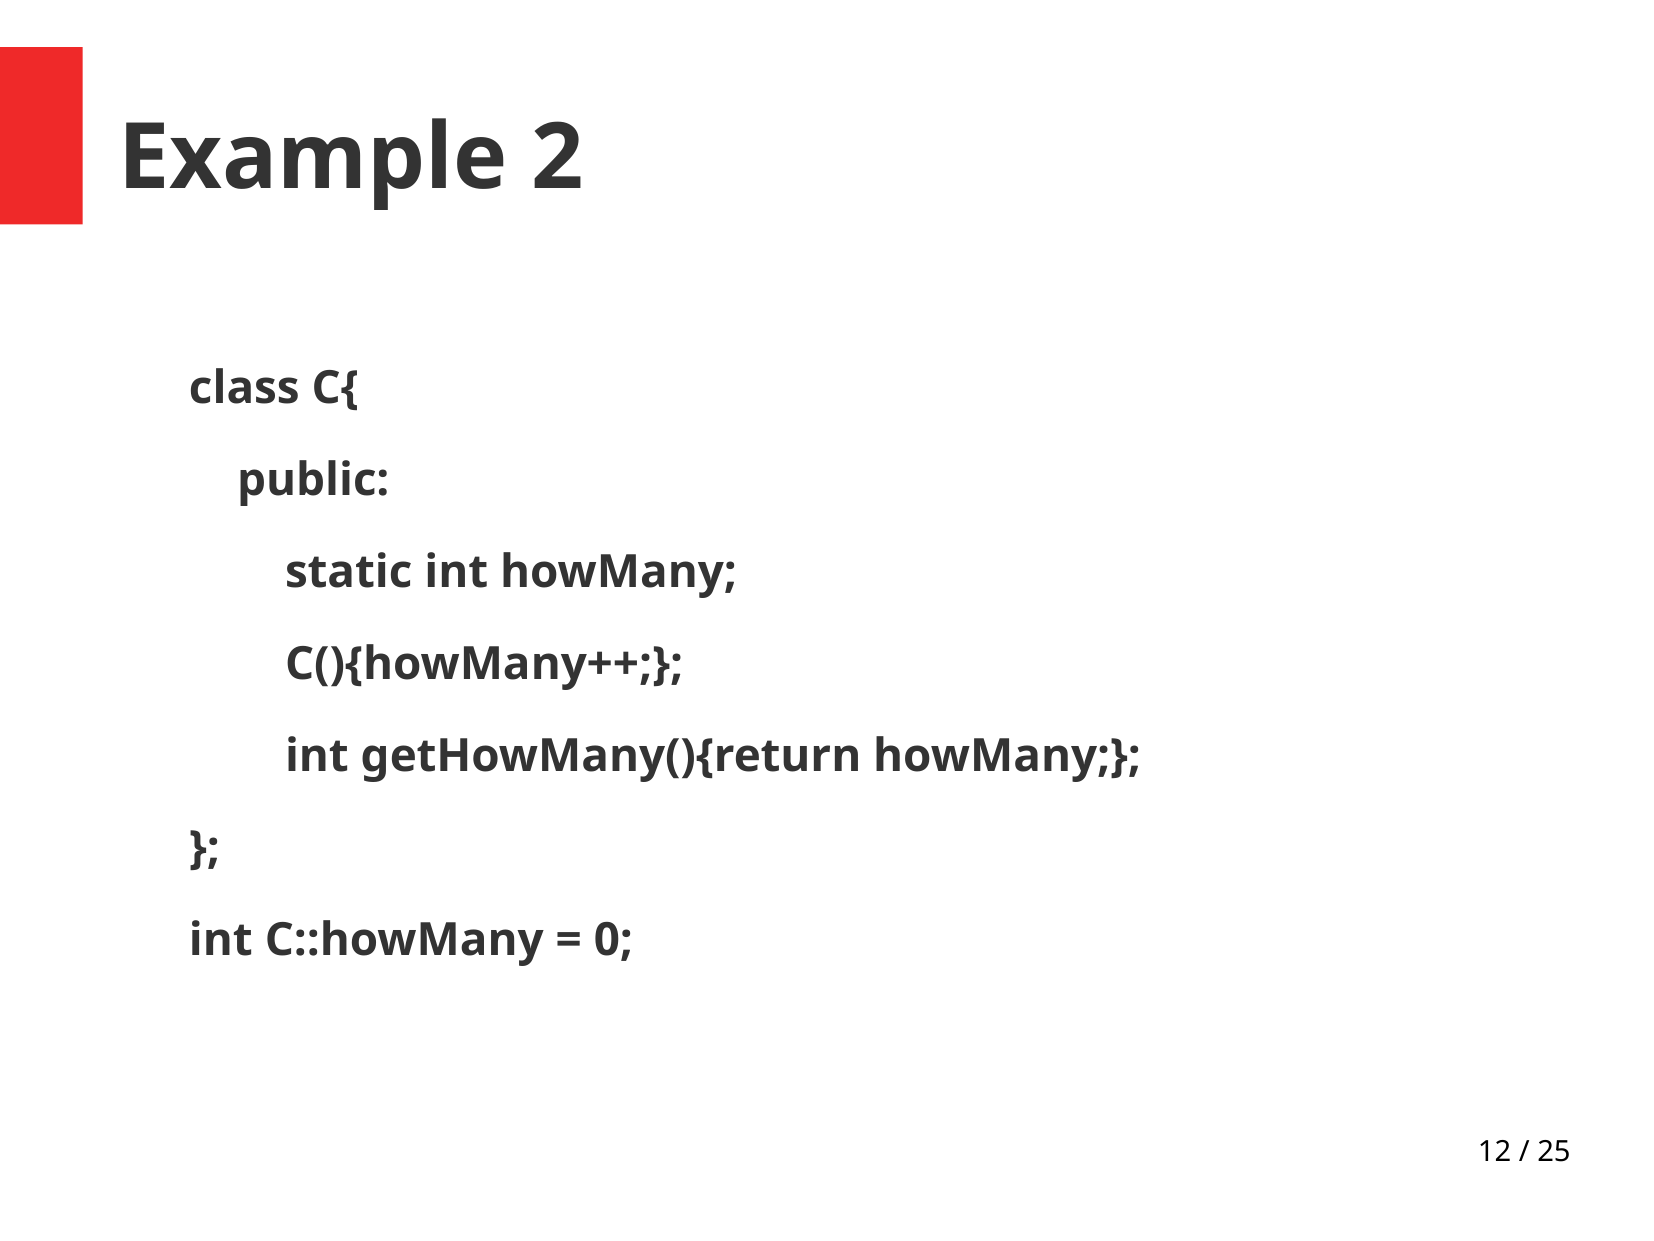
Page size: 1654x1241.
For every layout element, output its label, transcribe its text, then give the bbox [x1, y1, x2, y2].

title Example 2 [118, 49, 1571, 257]
list class C{ public: static int howMany; C(){howMany++;}; int getHowMany(){return howMany;}; }; int C::howMany = 0; [118, 354, 1536, 1074]
